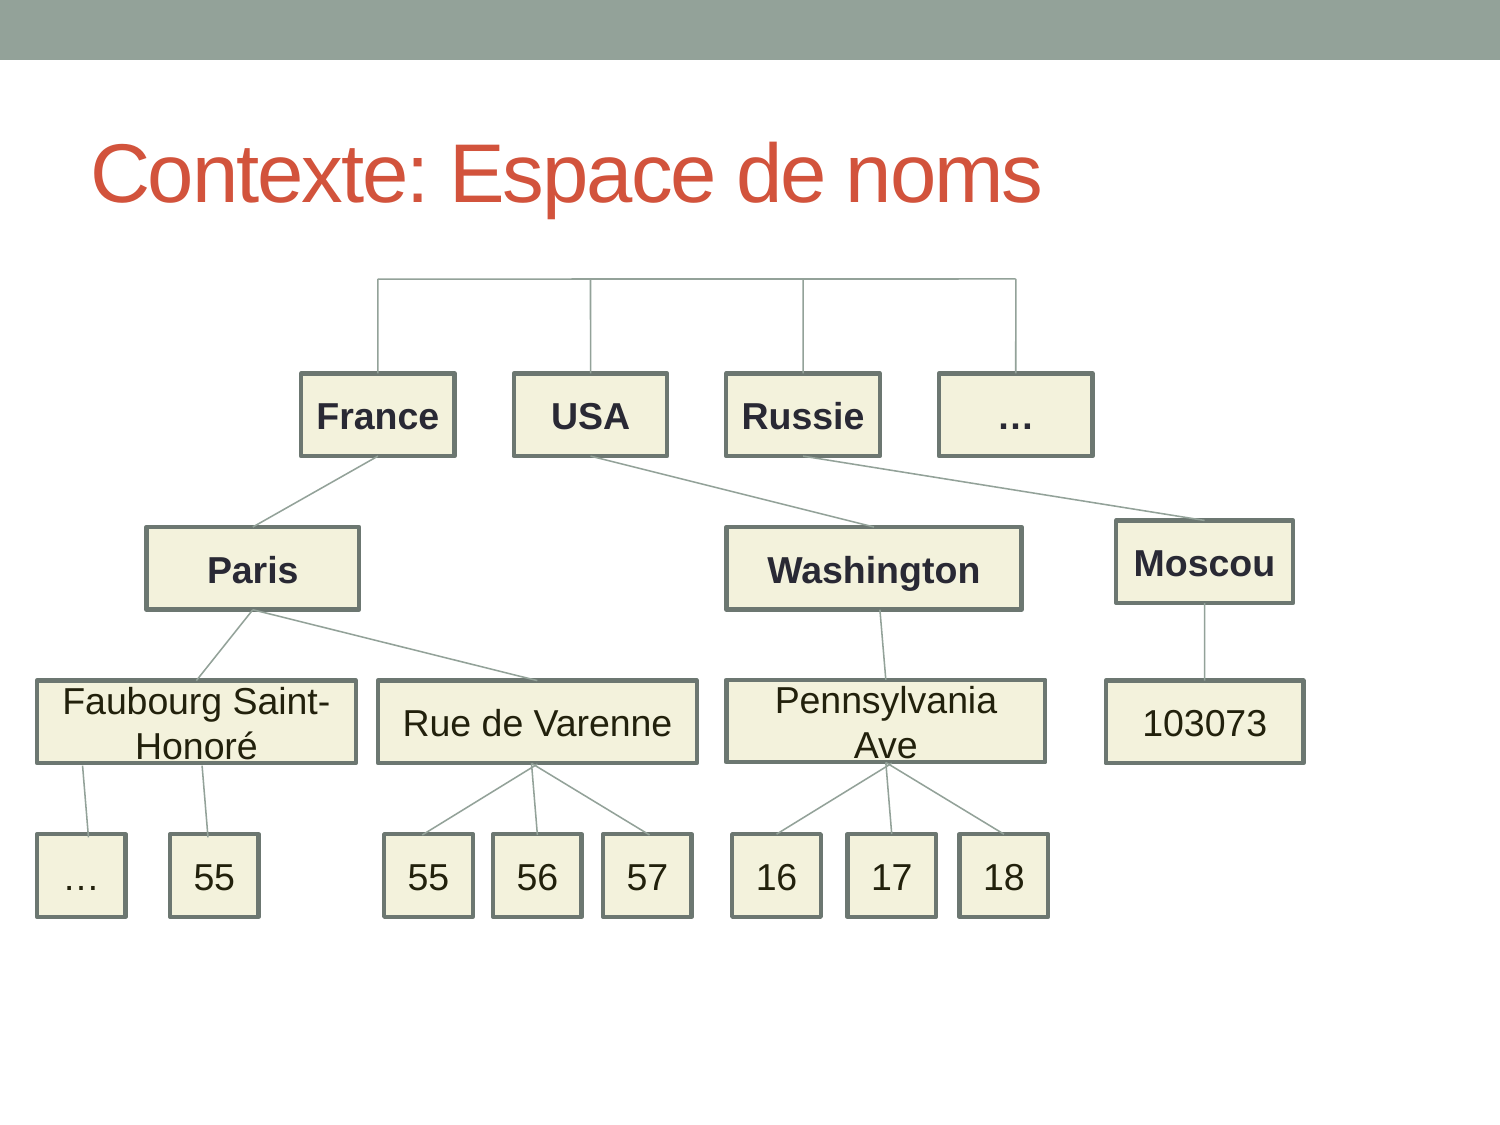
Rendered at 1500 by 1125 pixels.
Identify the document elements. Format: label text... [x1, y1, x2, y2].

text_box 103073 [1105, 680, 1304, 764]
text_box 56 [493, 834, 582, 917]
text_box 57 [603, 834, 692, 917]
text_box Washington [726, 527, 1022, 610]
text_box Paris [146, 527, 359, 610]
text_box 17 [847, 834, 936, 917]
text_box France [301, 373, 455, 457]
text_box USA [513, 373, 668, 457]
text_box … [938, 373, 1093, 457]
text_box 55 [384, 834, 473, 917]
text_box 16 [732, 834, 821, 917]
title Contexte: Espace de noms [75, 87, 1425, 250]
text_box 55 [170, 834, 259, 917]
text_box Faubourg Saint-Honoré [36, 680, 356, 764]
text_box Pennsylvania Ave [726, 679, 1046, 763]
text_box … [36, 834, 126, 917]
text_box Rue de Varenne [377, 680, 697, 764]
text_box Russie [726, 373, 880, 457]
text_box 18 [959, 834, 1049, 917]
text_box Moscou [1116, 520, 1294, 604]
